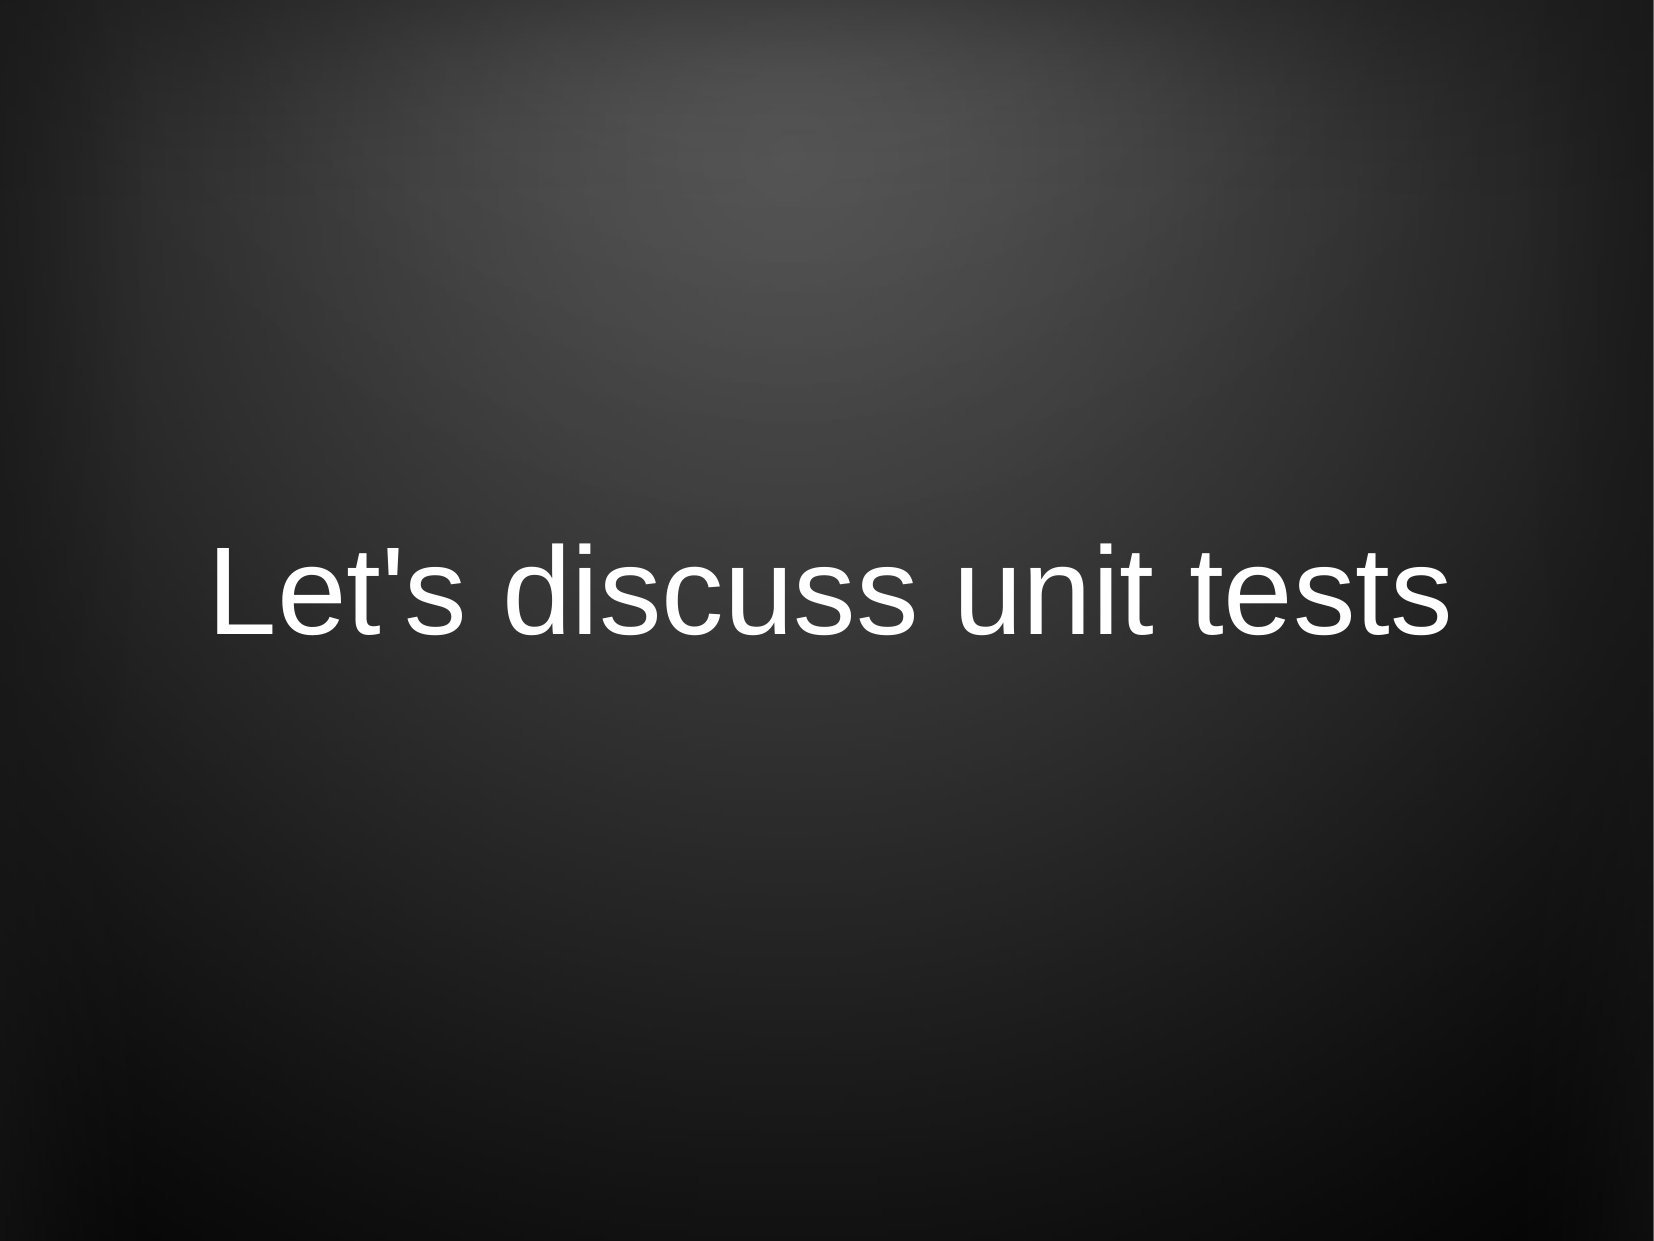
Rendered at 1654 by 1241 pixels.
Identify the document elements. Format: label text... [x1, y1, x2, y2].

title Let's discuss unit tests [86, 487, 1576, 695]
picture [0, 0, 1654, 1241]
